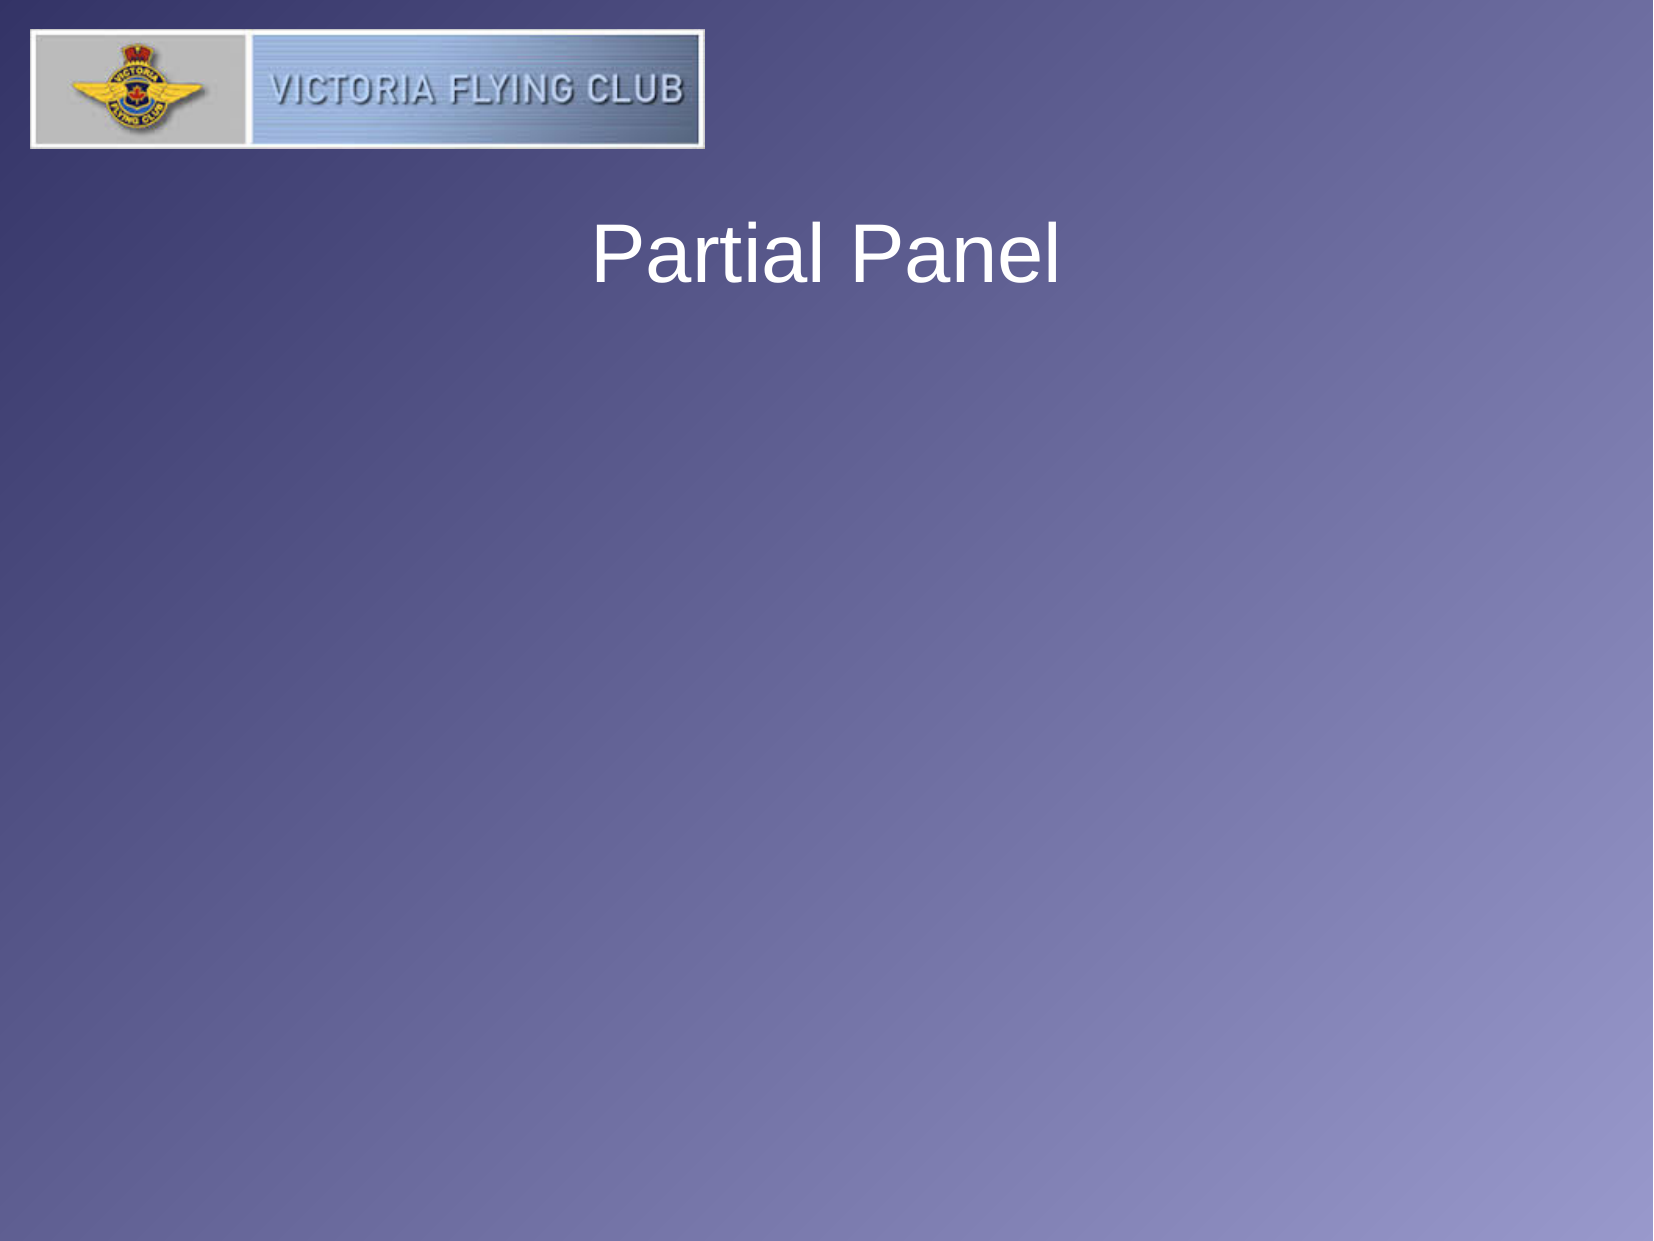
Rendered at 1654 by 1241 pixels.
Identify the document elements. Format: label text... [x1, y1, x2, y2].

title Partial Panel [82, 150, 1571, 358]
picture [30, 29, 705, 149]
